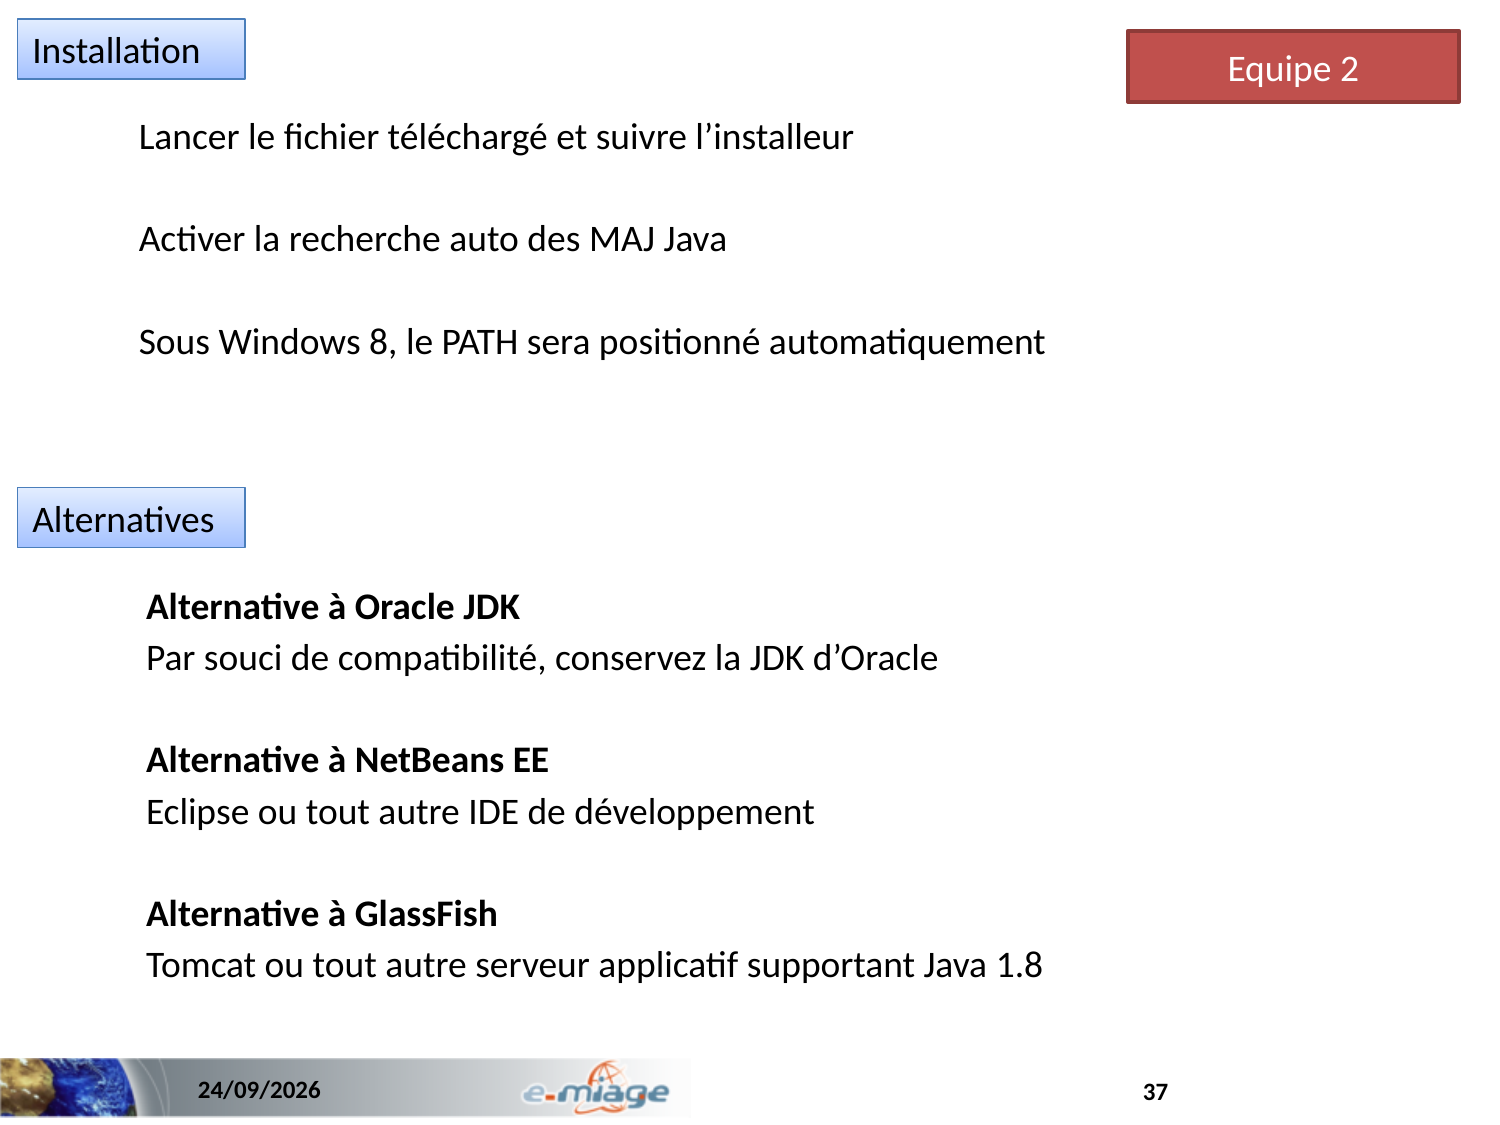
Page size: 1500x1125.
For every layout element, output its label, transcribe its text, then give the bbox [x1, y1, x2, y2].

picture [0, 1058, 691, 1118]
text_box Alternative à Oracle JDK Par souci de compatibilité, conservez la JDK d’Oracle Alternative à NetBeans EE Eclipse ou tout autre IDE de développement Alternative à GlassFish Tomcat ou tout autre serveur applicatif supportant Java 1.8 [131, 574, 1145, 993]
text_box Lancer le fichier téléchargé et suivre l’installeur Activer la recherche auto des MAJ Java Sous Windows 8, le PATH sera positionné automatiquement [123, 104, 1137, 370]
text_box Equipe 2 [1128, 30, 1459, 102]
text_box Installation [17, 19, 245, 79]
text_box Alternatives [17, 487, 245, 548]
